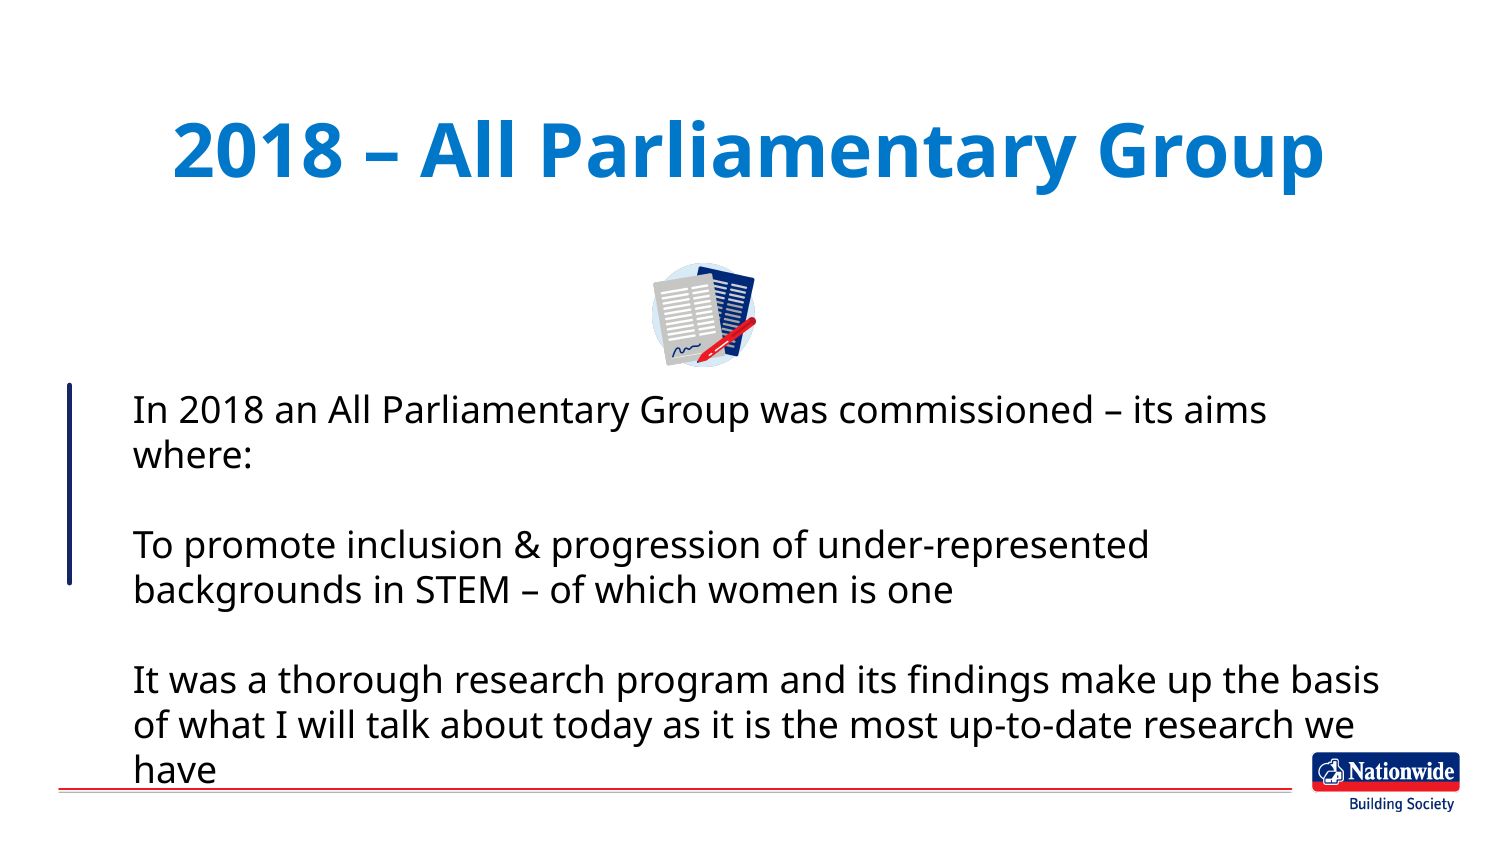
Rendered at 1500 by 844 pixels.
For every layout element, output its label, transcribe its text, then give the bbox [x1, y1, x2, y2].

picture [652, 263, 756, 367]
text_box In 2018 an All Parliamentary Group was commissioned – its aims where: To promote inclusion & progression of under-represented backgrounds in STEM – of which women is one It was a thorough research program and its findings make up the basis of what I will talk about today as it is the most up-to-date research we have [118, 378, 1401, 844]
title 2018 – All Parliamentary Group [0, 119, 1500, 193]
